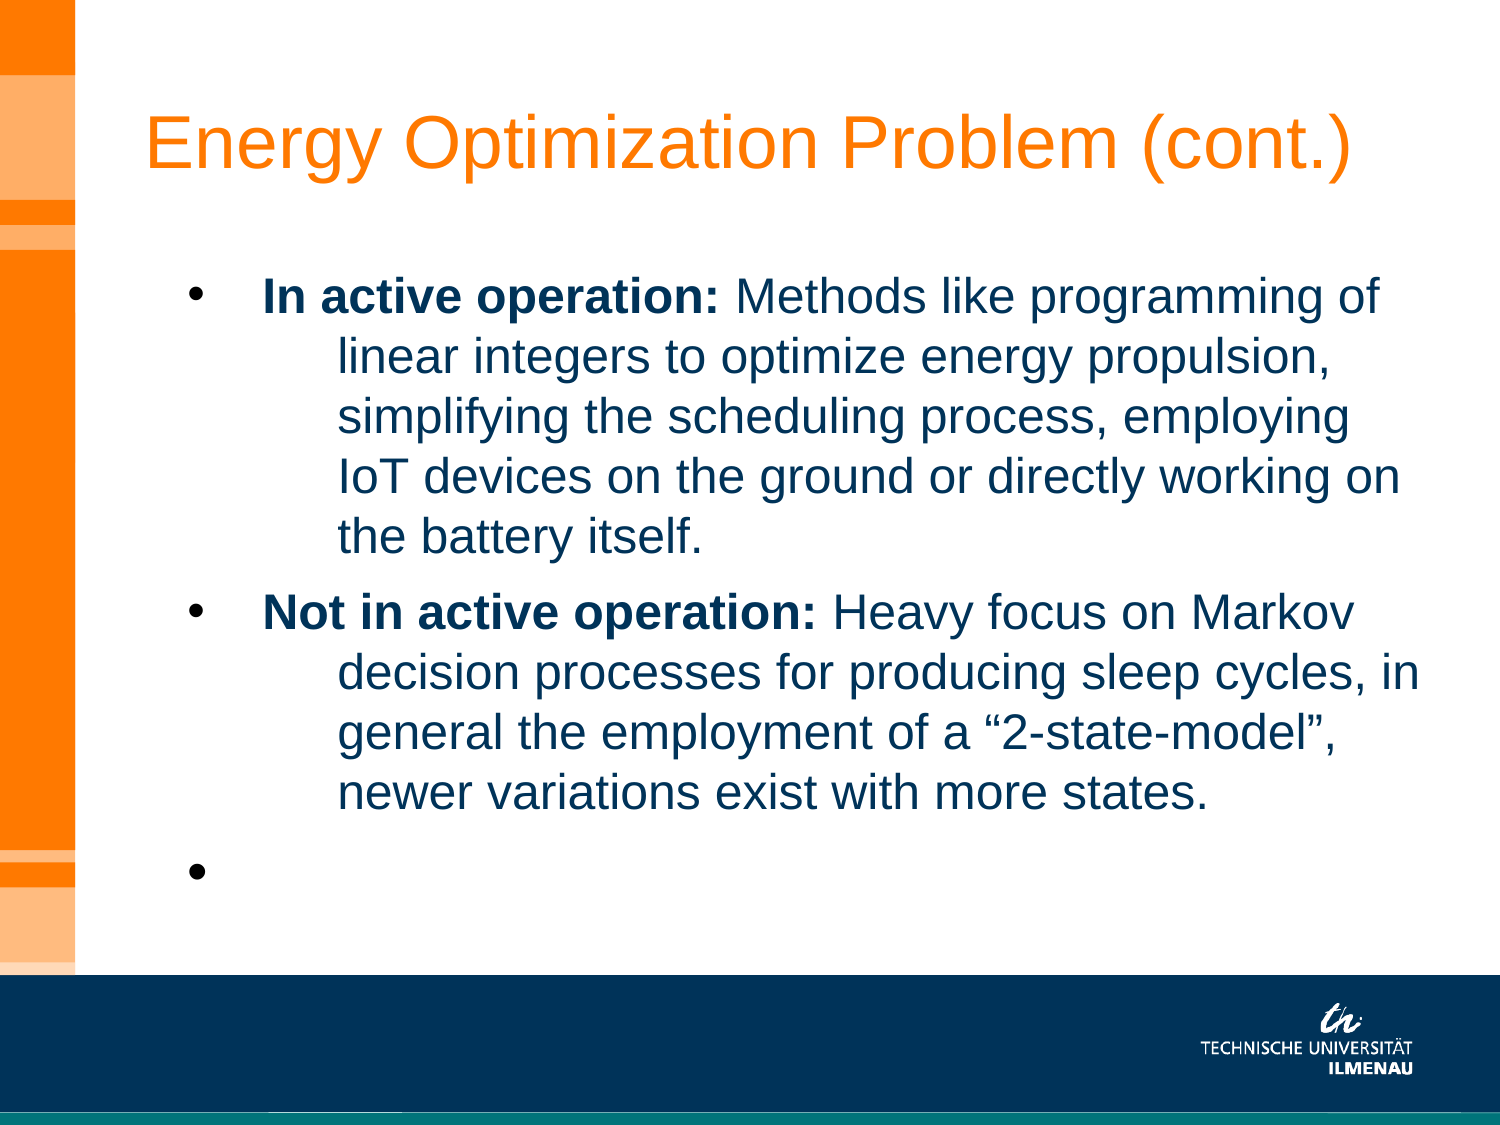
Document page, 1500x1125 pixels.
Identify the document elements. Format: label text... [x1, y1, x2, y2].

title Energy Optimization Problem (cont.) [74, 20, 1425, 257]
list In active operation: Methods like programming of linear integers to optimize energy propulsion, simplifying the scheduling process, employing IoT devices on the ground or directly working on the battery itself. Not in active operation: Heavy focus on Markov decision processes for producing sleep cycles, in general the employment of a “2-state-model”, newer variations exist with more states. [74, 263, 1425, 916]
